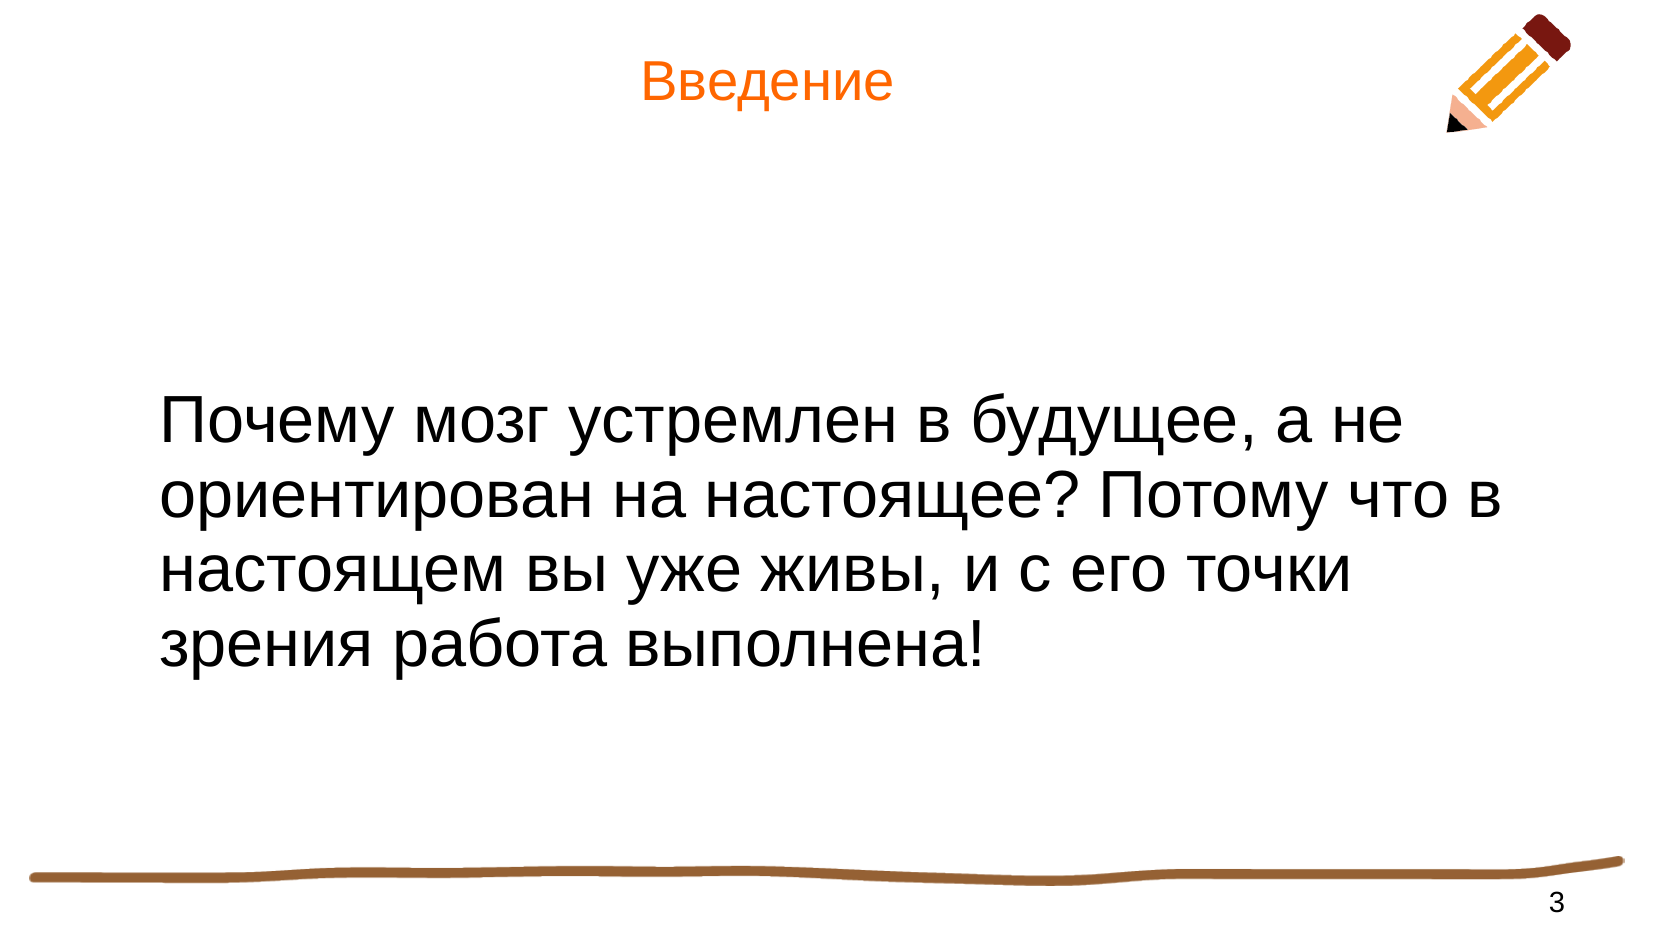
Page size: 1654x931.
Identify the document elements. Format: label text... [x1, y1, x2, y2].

picture [1446, 14, 1571, 133]
list Почему мозг устремлен в будущее, а не ориентирован на настоящее? Потому что в настоящем вы уже живы, и с его точки зрения работа выполнена! [88, 206, 1565, 857]
picture [29, 856, 1625, 886]
title Введение [88, 29, 1447, 133]
